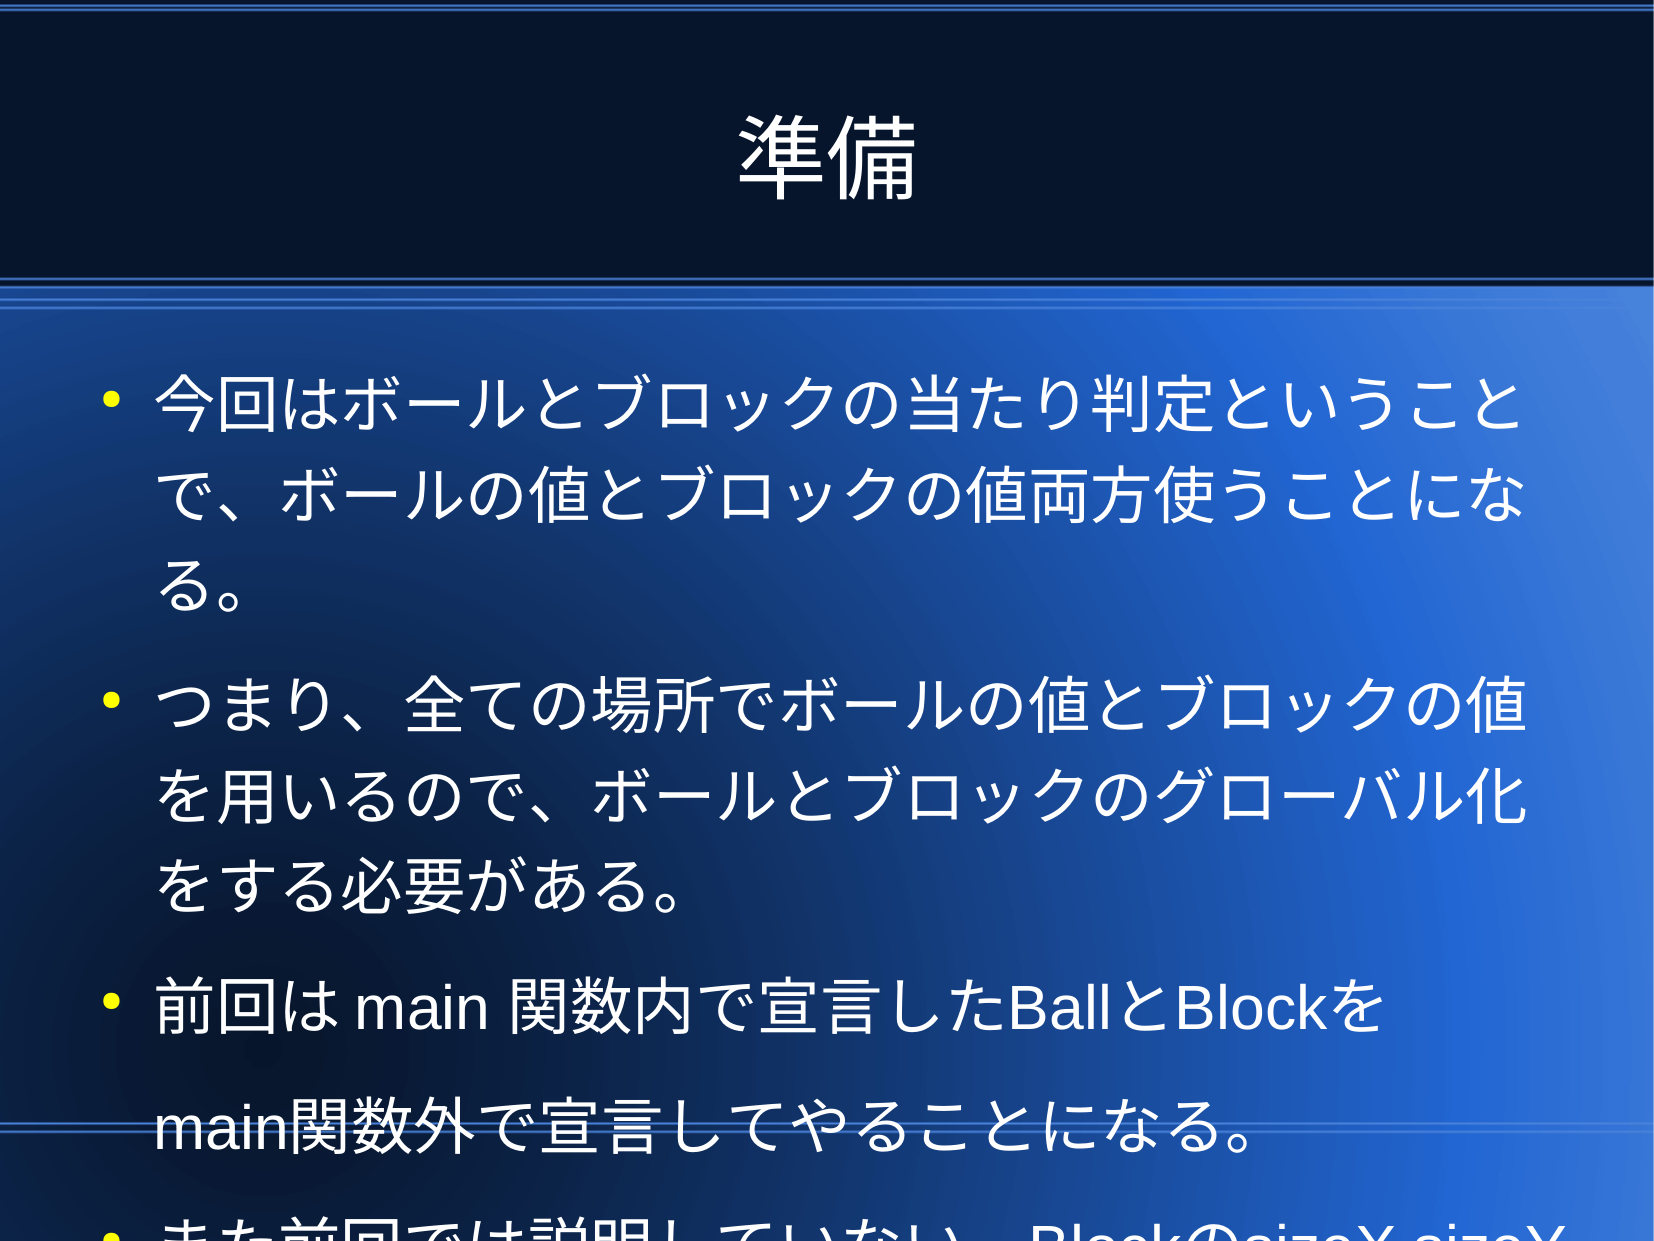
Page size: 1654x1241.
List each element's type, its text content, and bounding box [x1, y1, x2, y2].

list 今回はボールとブロックの当たり判定ということで、ボールの値とブロックの値両方使うことになる。 つまり、全ての場所でボールの値とブロックの値を用いるので、ボールとブロックのグローバル化をする必要がある。 前回は main 関数内で宣言したBallとBlockを main関数外で宣言してやることになる。 また前回では説明していない、BlockのsizeX,sizeYを取得する関数も今回使うので作っておくこと。 [82, 355, 1571, 1174]
picture [350, 1224, 392, 1241]
picture [599, 1225, 611, 1237]
picture [1214, 1229, 1232, 1241]
picture [560, 1232, 581, 1241]
picture [1194, 1229, 1211, 1241]
picture [1039, 1231, 1058, 1241]
title 準備 [82, 49, 1571, 257]
picture [626, 1224, 643, 1234]
picture [0, 0, 1654, 1241]
